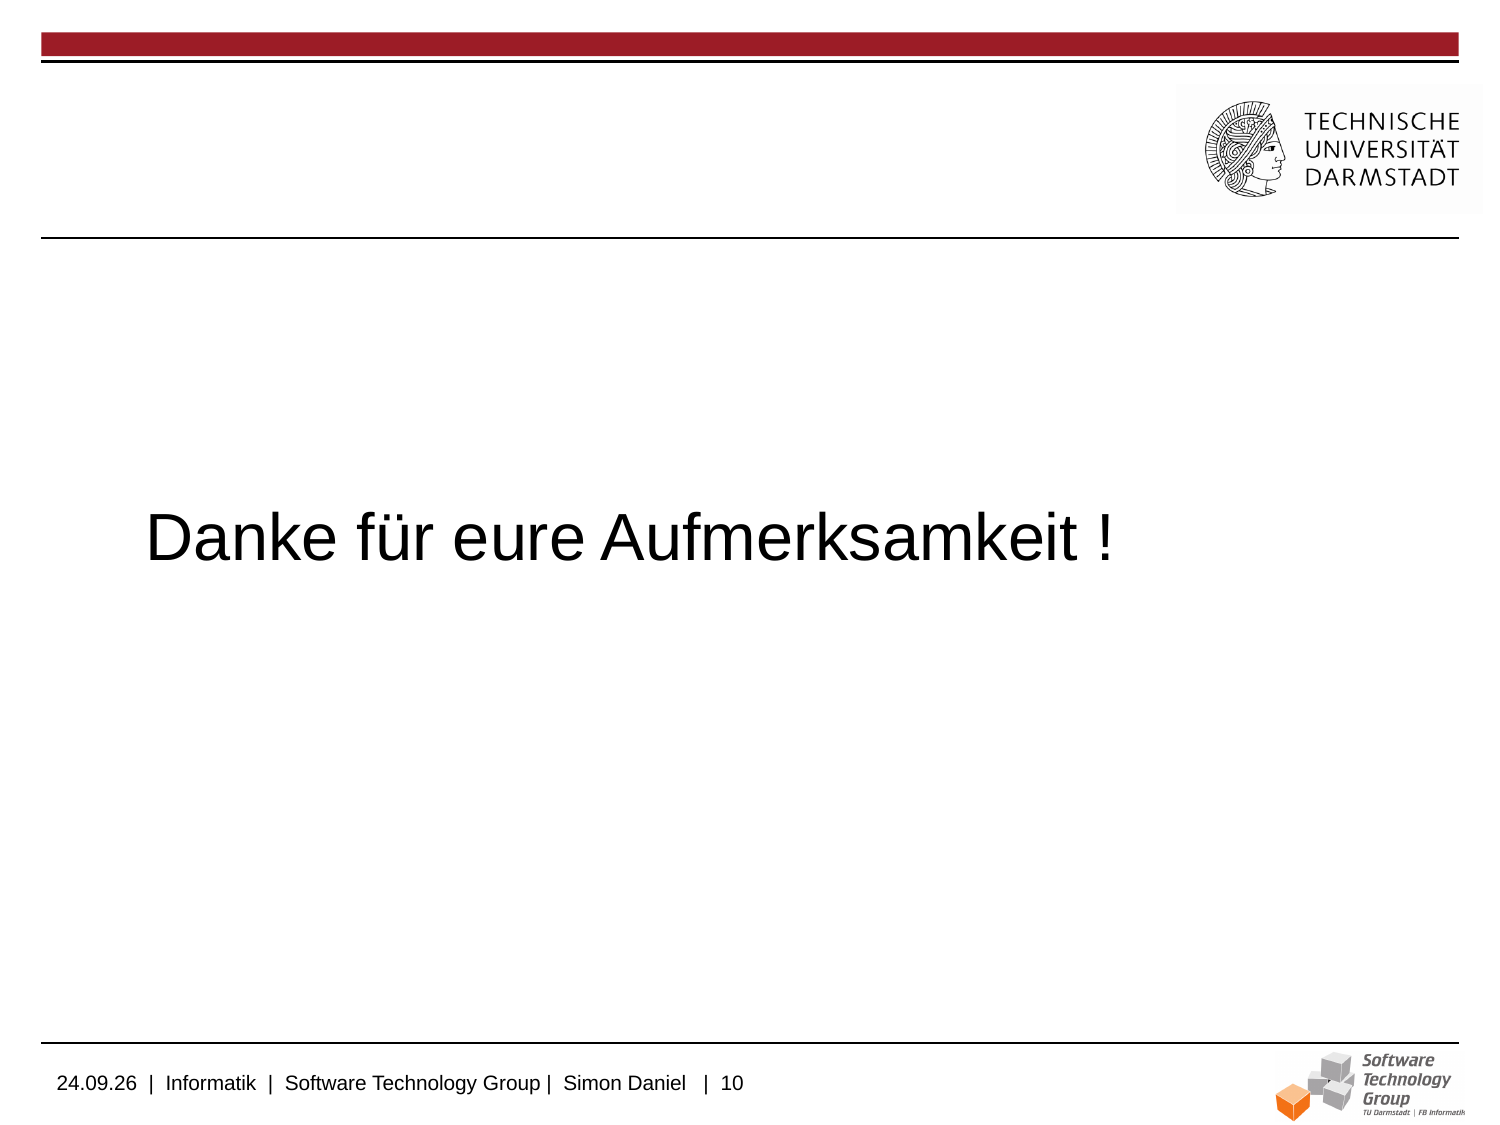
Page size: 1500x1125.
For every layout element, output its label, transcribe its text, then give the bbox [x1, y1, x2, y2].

picture [1275, 1051, 1465, 1122]
list Danke für eure Aufmerksamkeit ! [75, 263, 1425, 916]
